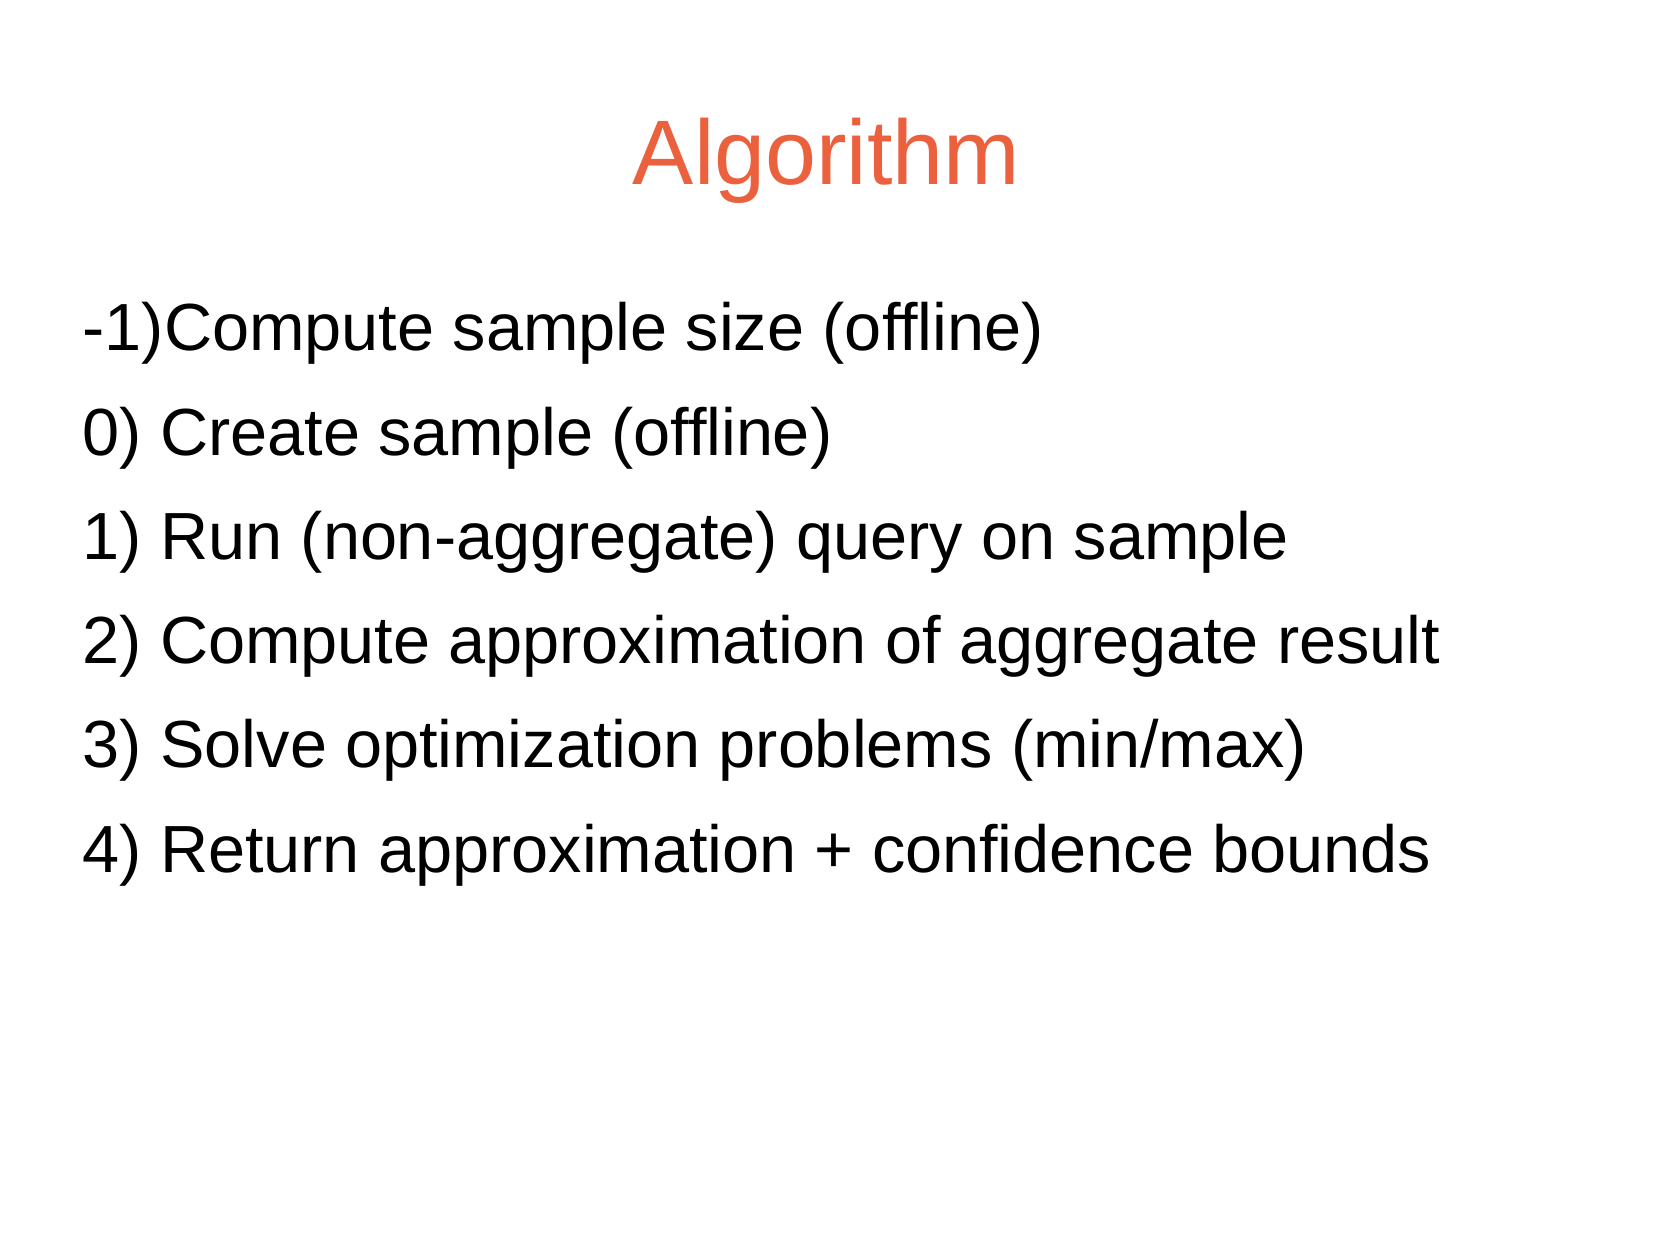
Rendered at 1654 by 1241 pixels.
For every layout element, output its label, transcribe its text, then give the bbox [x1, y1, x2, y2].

title Algorithm [82, 49, 1571, 257]
list -1)Compute sample size (offline) 0) Create sample (offline) 1) Run (non-aggregate) query on sample 2) Compute approximation of aggregate result 3) Solve optimization problems (min/max) 4) Return approximation + confidence bounds [82, 290, 1571, 1109]
